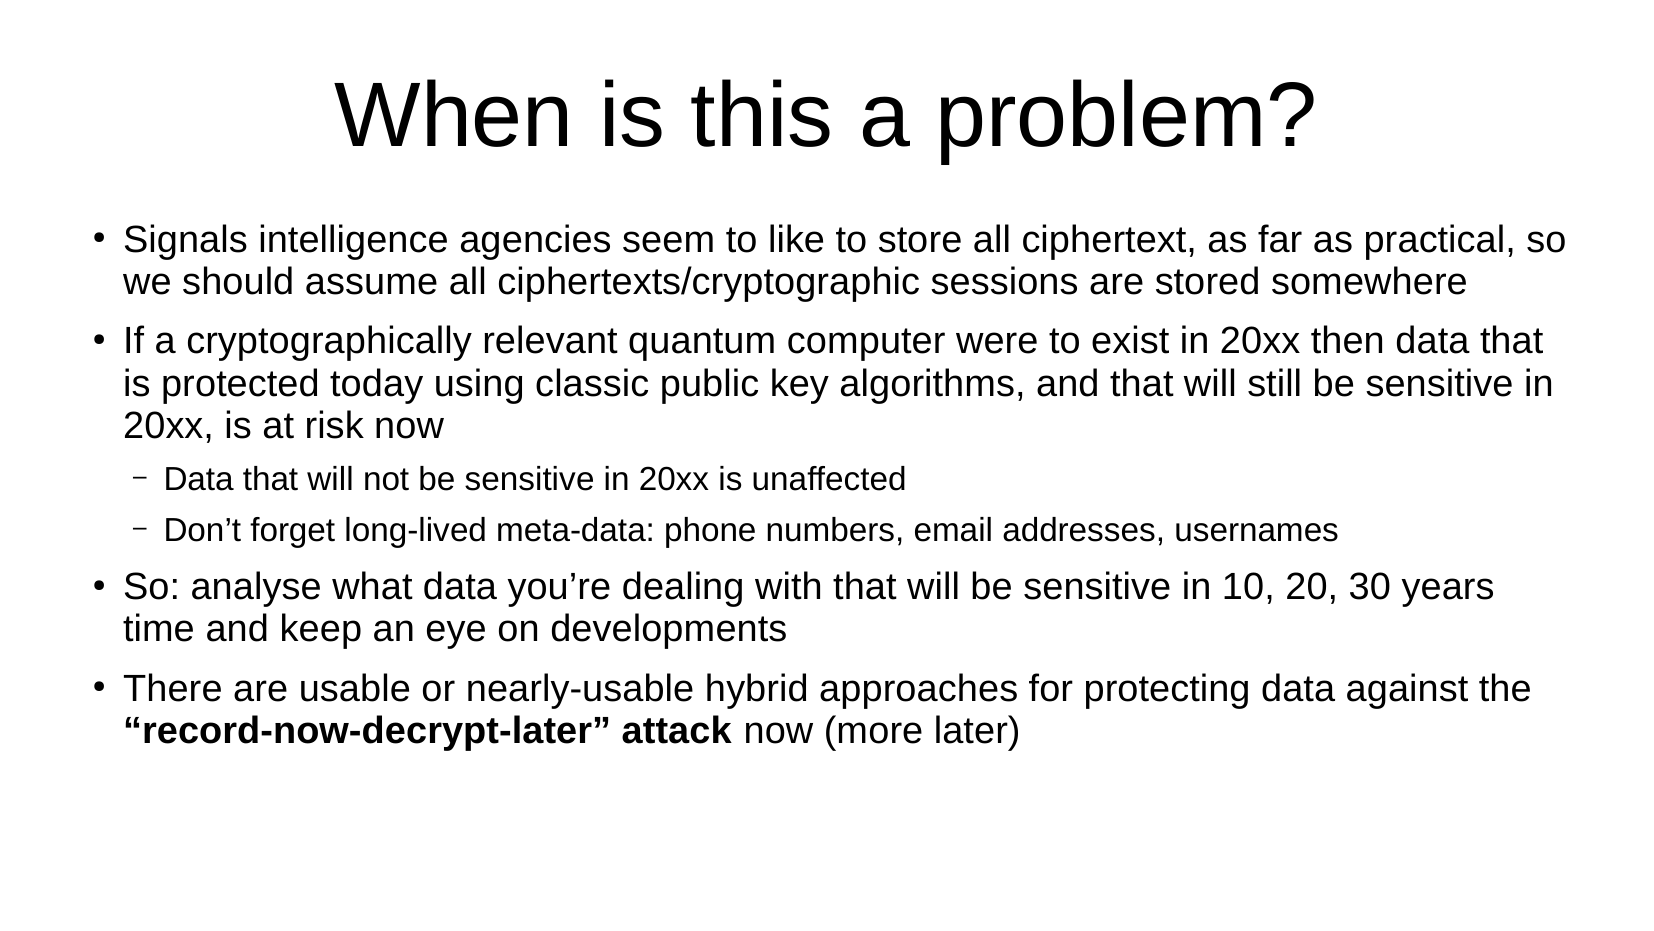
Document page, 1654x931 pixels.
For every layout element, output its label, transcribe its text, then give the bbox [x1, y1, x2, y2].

list Signals intelligence agencies seem to like to store all ciphertext, as far as practical, so we should assume all ciphertexts/cryptographic sessions are stored somewhere If a cryptographically relevant quantum computer were to exist in 20xx then data that is protected today using classic public key algorithms, and that will still be sensitive in 20xx, is at risk now Data that will not be sensitive in 20xx is unaffected Don’t forget long-lived meta-data: phone numbers, email addresses, usernames So: analyse what data you’re dealing with that will be sensitive in 10, 20, 30 years time and keep an eye on developments There are usable or nearly-usable hybrid approaches for protecting data against the “record-now-decrypt-later” attack now (more later) [82, 217, 1571, 758]
title When is this a problem? [82, 37, 1571, 193]
